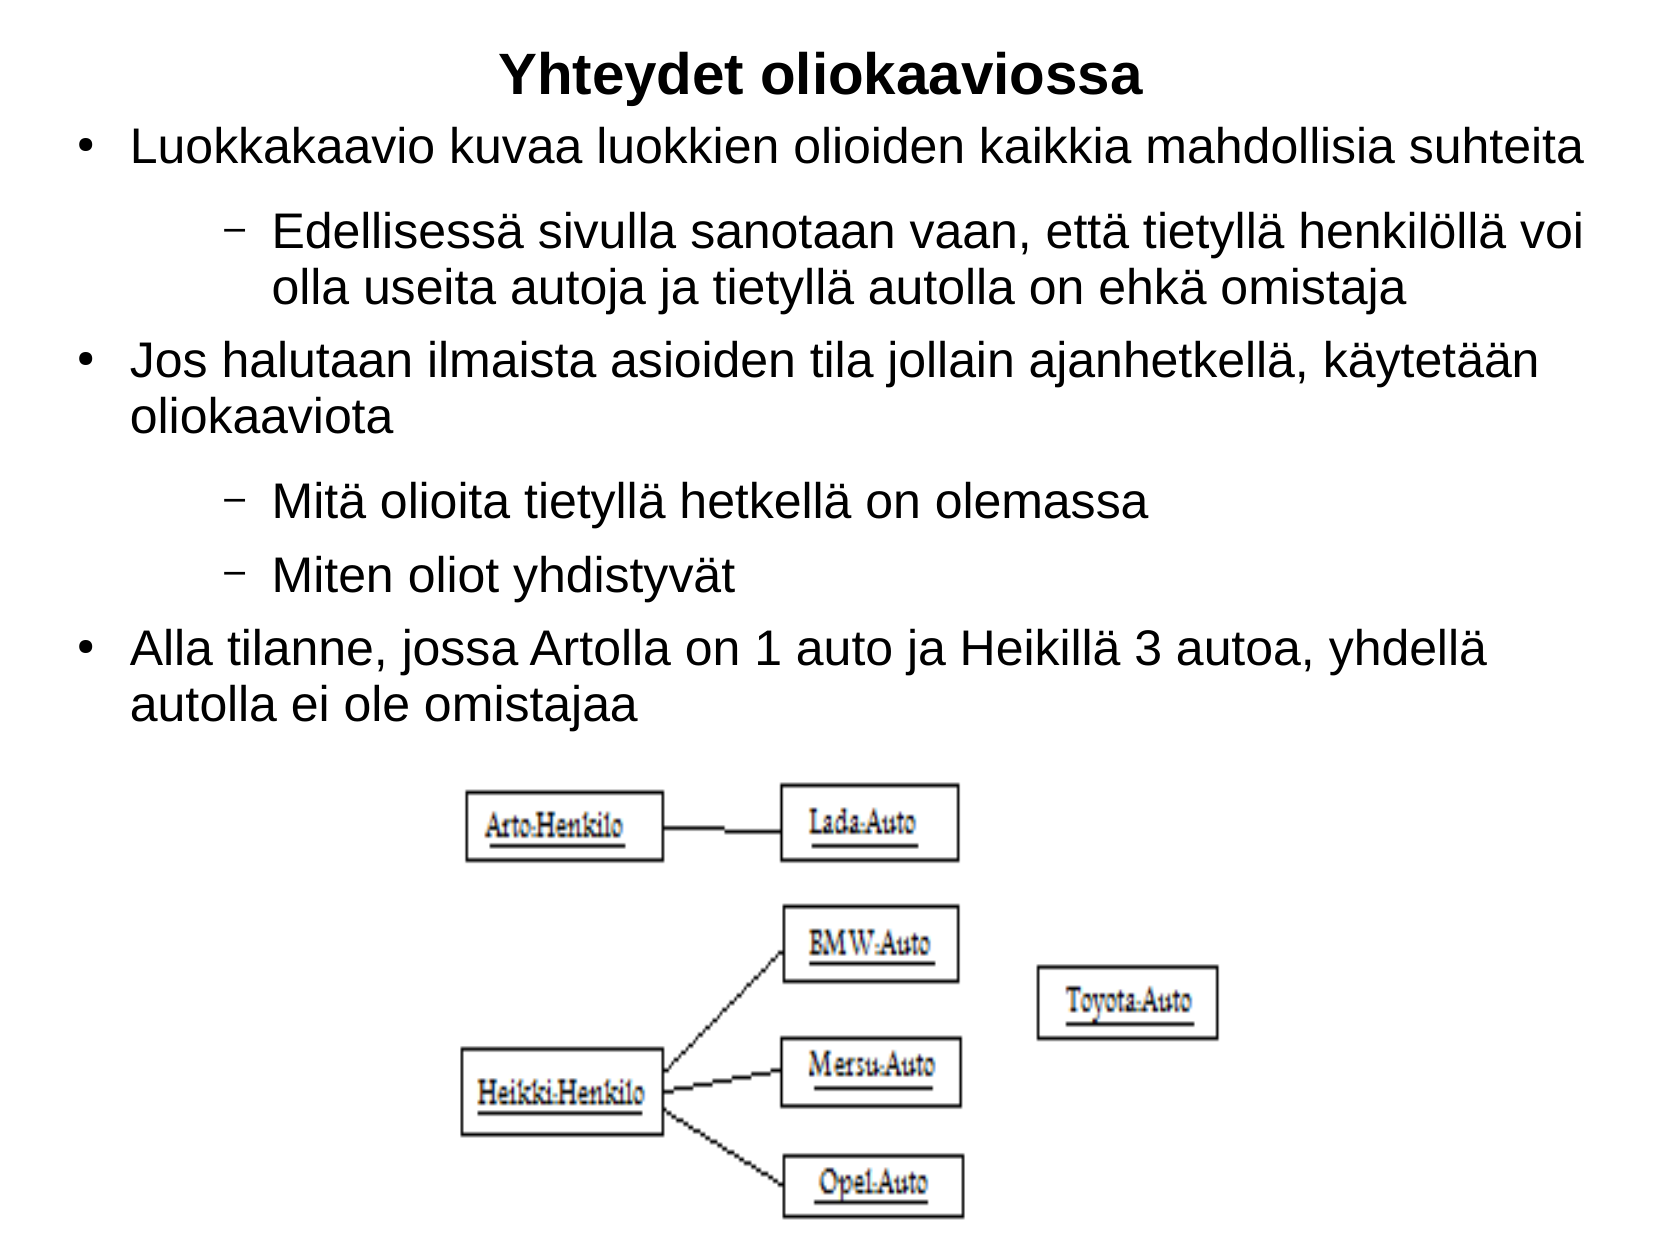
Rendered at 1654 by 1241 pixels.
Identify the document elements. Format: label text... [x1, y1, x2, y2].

title Yhteydet oliokaaviossa [76, 0, 1565, 118]
picture [413, 767, 1241, 1241]
list Luokkakaavio kuvaa luokkien olioiden kaikkia mahdollisia suhteita Edellisessä sivulla sanotaan vaan, että tietyllä henkilöllä voi olla useita autoja ja tietyllä autolla on ehkä omistaja Jos halutaan ilmaista asioiden tila jollain ajanhetkellä, käytetään oliokaaviota Mitä olioita tietyllä hetkellä on olemassa Miten oliot yhdistyvät Alla tilanne, jossa Artolla on 1 auto ja Heikillä 3 autoa, yhdellä autolla ei ole omistajaa [59, 118, 1625, 762]
